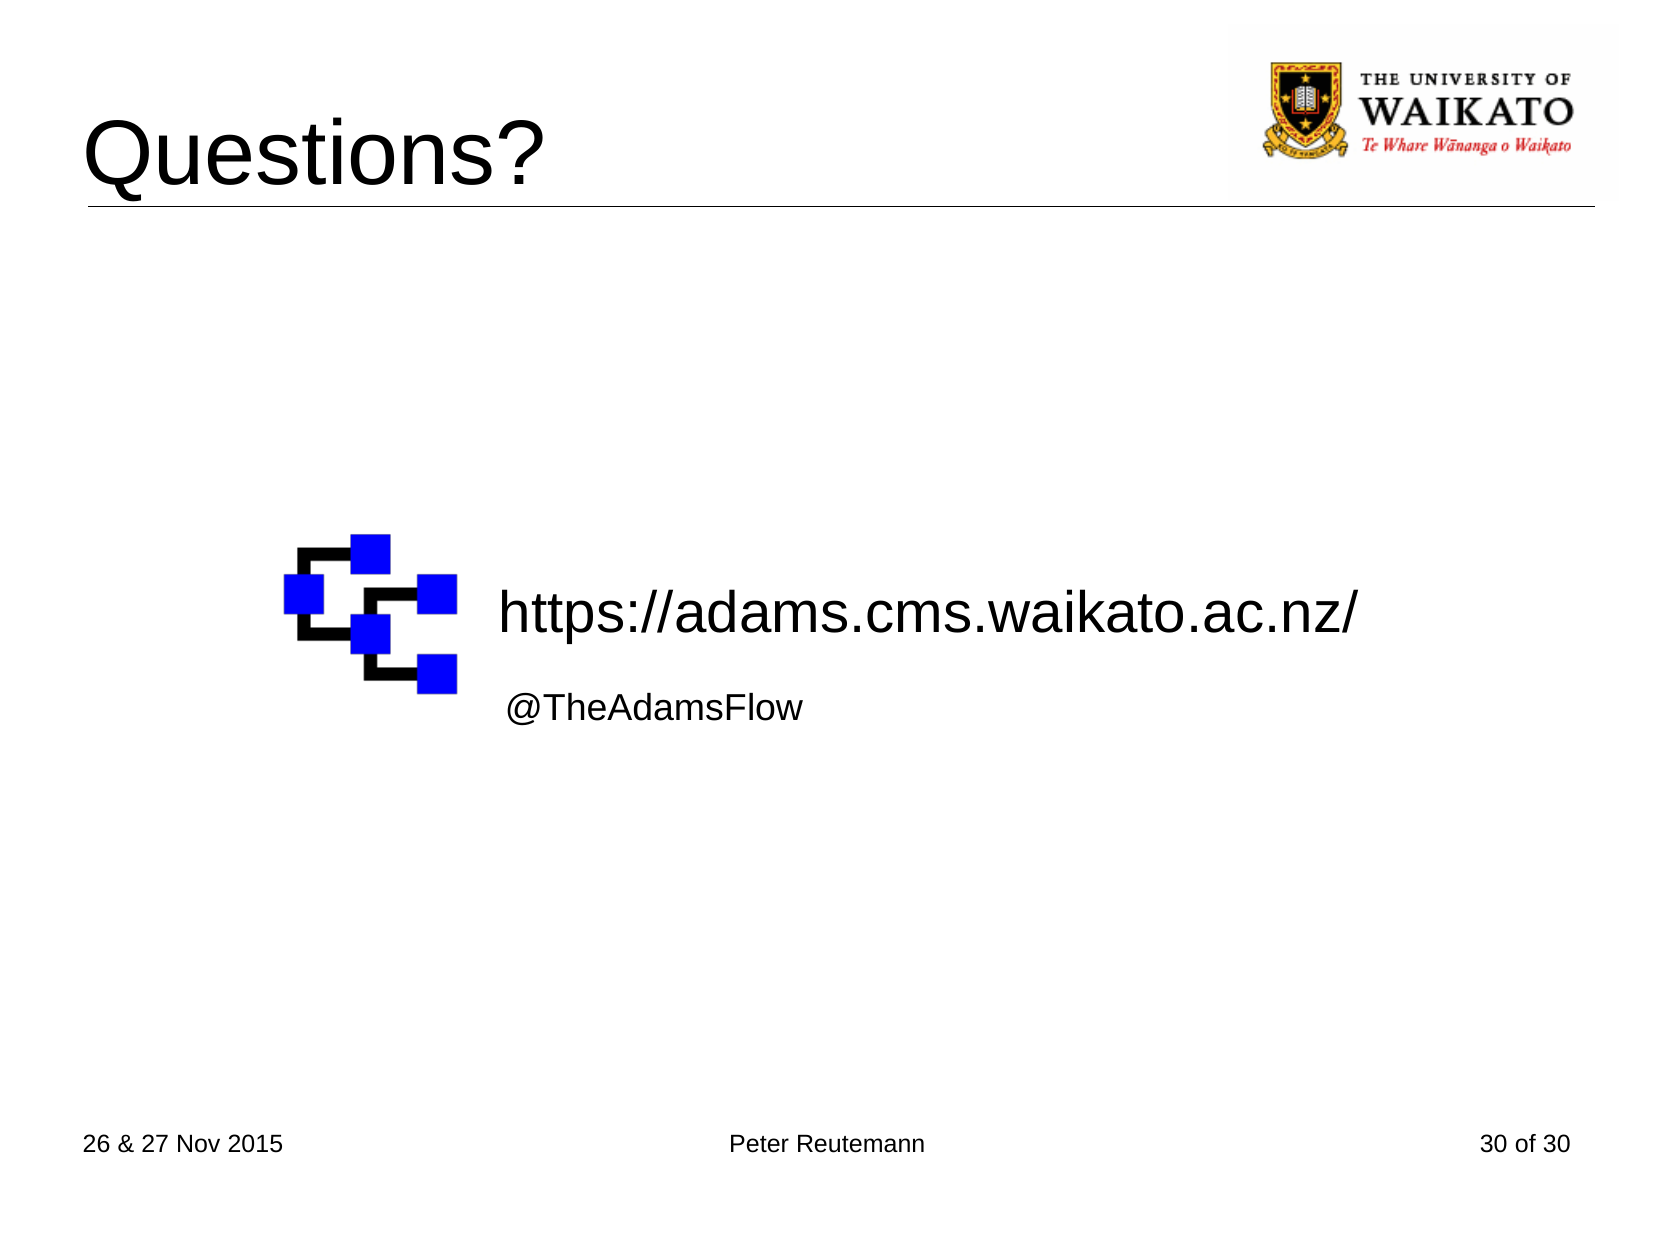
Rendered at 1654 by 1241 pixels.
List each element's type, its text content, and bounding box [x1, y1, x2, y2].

title Questions? [82, 49, 1571, 257]
picture [1228, 24, 1619, 201]
text_box @TheAdamsFlow [490, 679, 1140, 736]
text_box https://adams.cms.waikato.ac.nz/ [484, 572, 1418, 653]
picture [271, 508, 484, 721]
